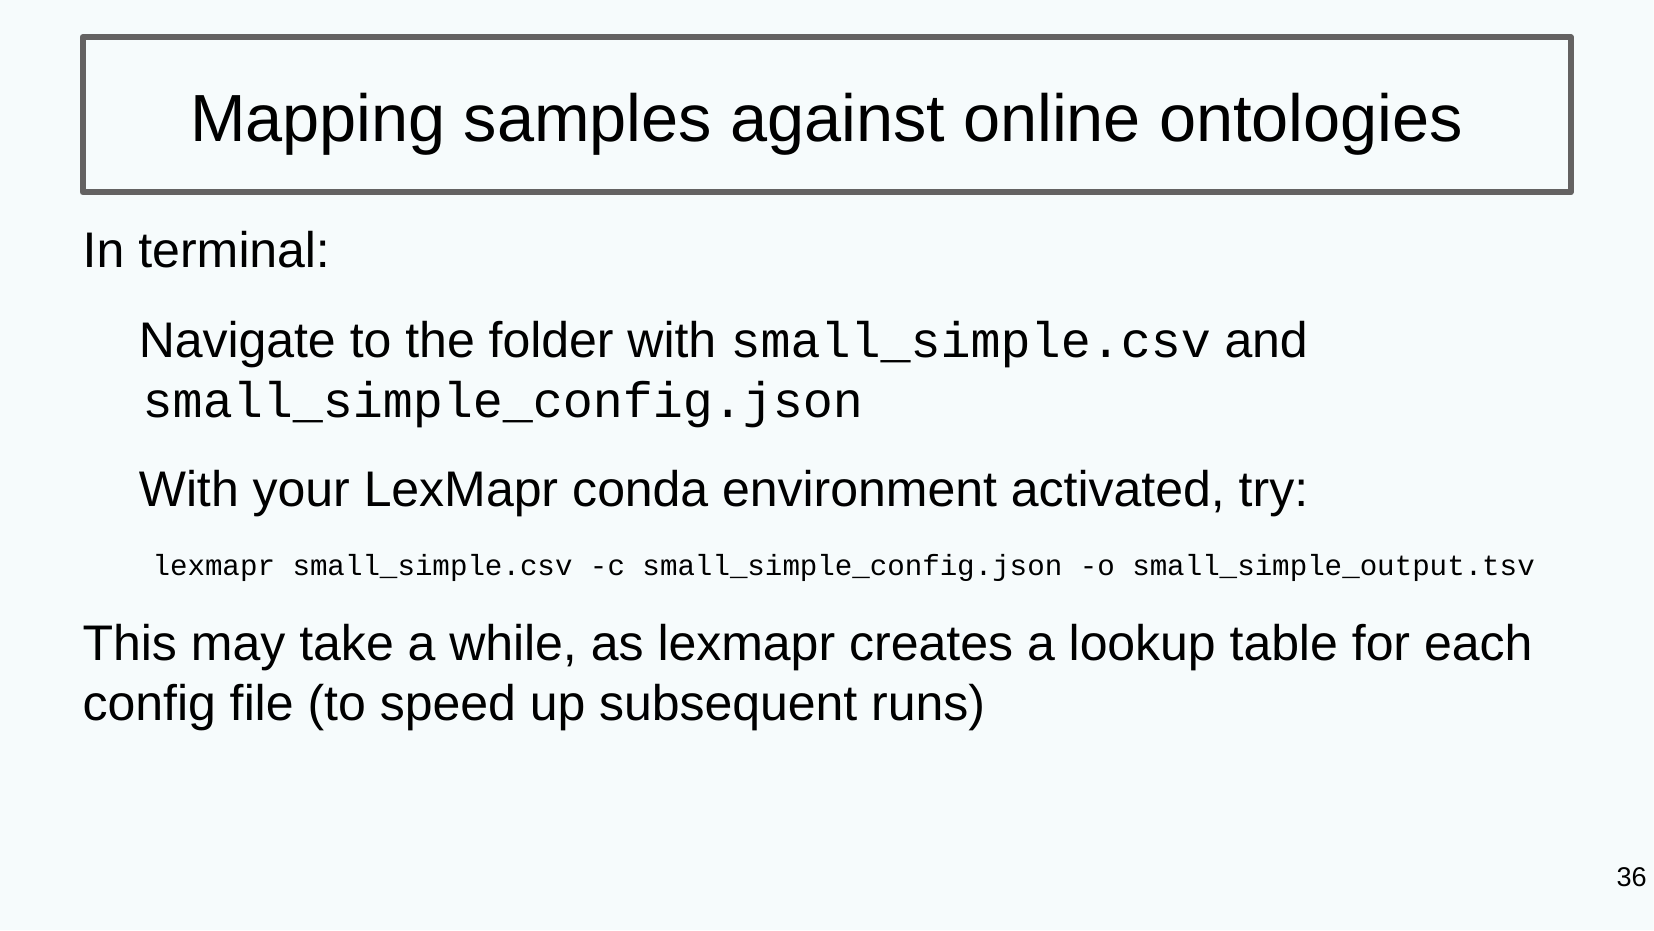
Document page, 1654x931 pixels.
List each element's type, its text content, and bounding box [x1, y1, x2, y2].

text_box In terminal: Navigate to the folder with small_simple.csv and small_simple_config.json With your LexMapr conda environment activated, try: lexmapr small_simple.csv -c small_simple_config.json -o small_simple_output.tsv This may take a while, as lexmapr creates a lookup table for each config file (to speed up subsequent runs) [82, 217, 1571, 757]
slide_number <number> [1547, 859, 1647, 931]
text_box Mapping samples against online ontologies [82, 37, 1571, 193]
